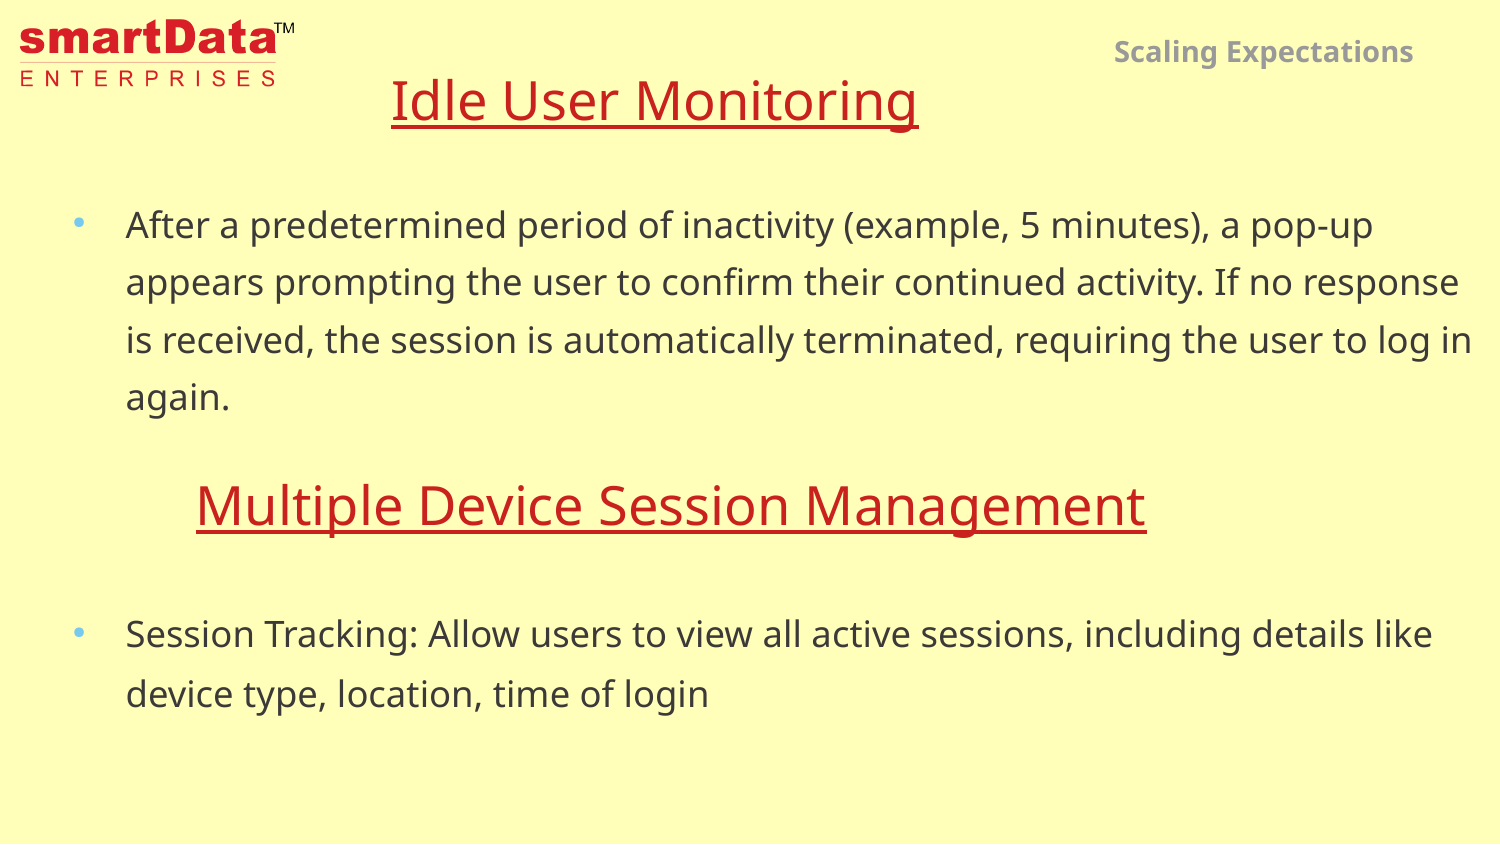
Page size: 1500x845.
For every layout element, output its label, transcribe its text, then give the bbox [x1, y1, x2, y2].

picture [0, 18, 295, 108]
text_box Idle User Monitoring After a predetermined period of inactivity (example, 5 minutes), a pop-up appears prompting the user to confirm their continued activity. If no response is received, the session is automatically terminated, requiring the user to log in again. Multiple Device Session Management Session Tracking: Allow users to view all active sessions, including details like device type, location, time of login [39, 58, 1500, 815]
text_box Scaling Expectations [1039, 18, 1490, 94]
